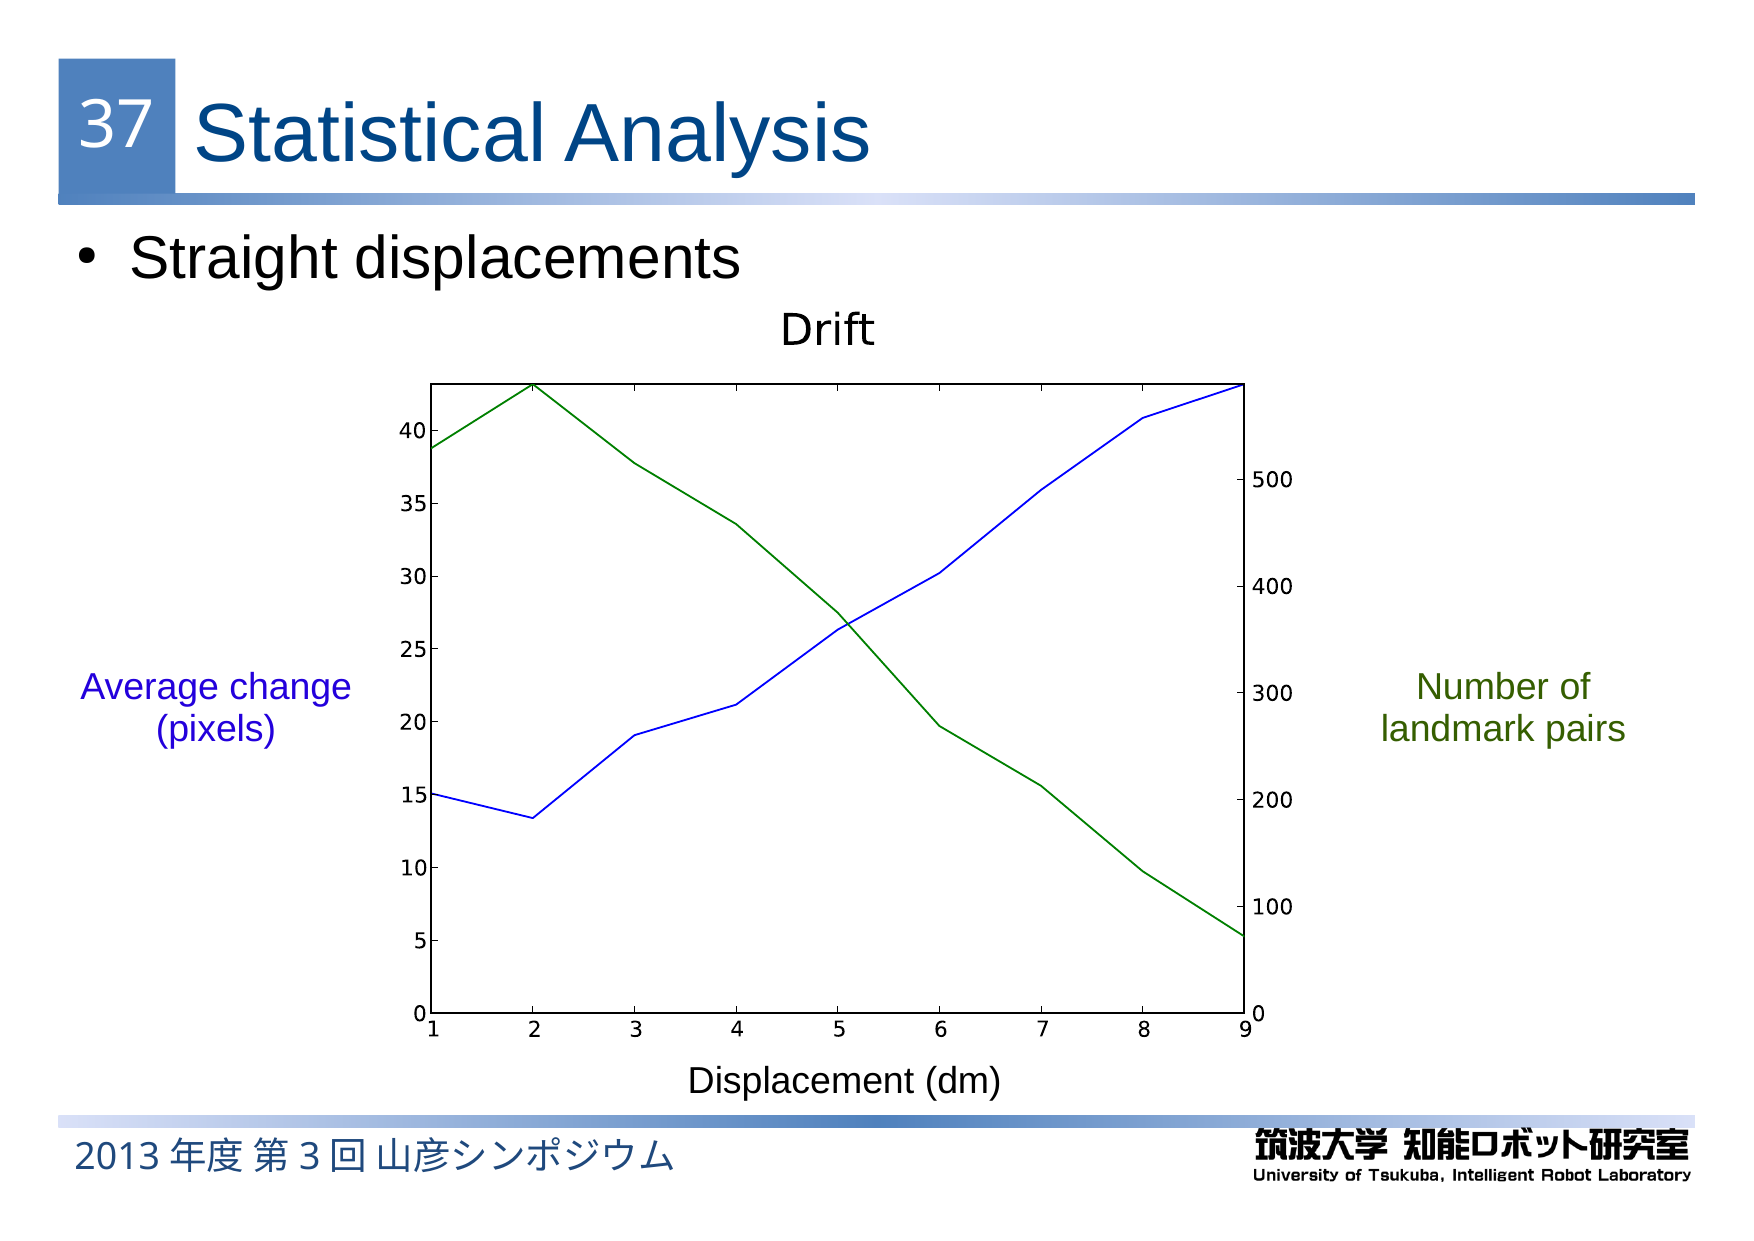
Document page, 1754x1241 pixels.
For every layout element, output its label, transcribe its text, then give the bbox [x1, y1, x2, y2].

text_box Average change (pixels) [58, 658, 374, 758]
title Statistical Analysis [193, 61, 1651, 205]
text_box Displacement (dm) [538, 1051, 1151, 1109]
list Straight displacements [58, 223, 1696, 876]
picture [385, 298, 1304, 1049]
picture [1252, 1127, 1691, 1182]
text_box Number of landmark pairs [1345, 658, 1661, 758]
